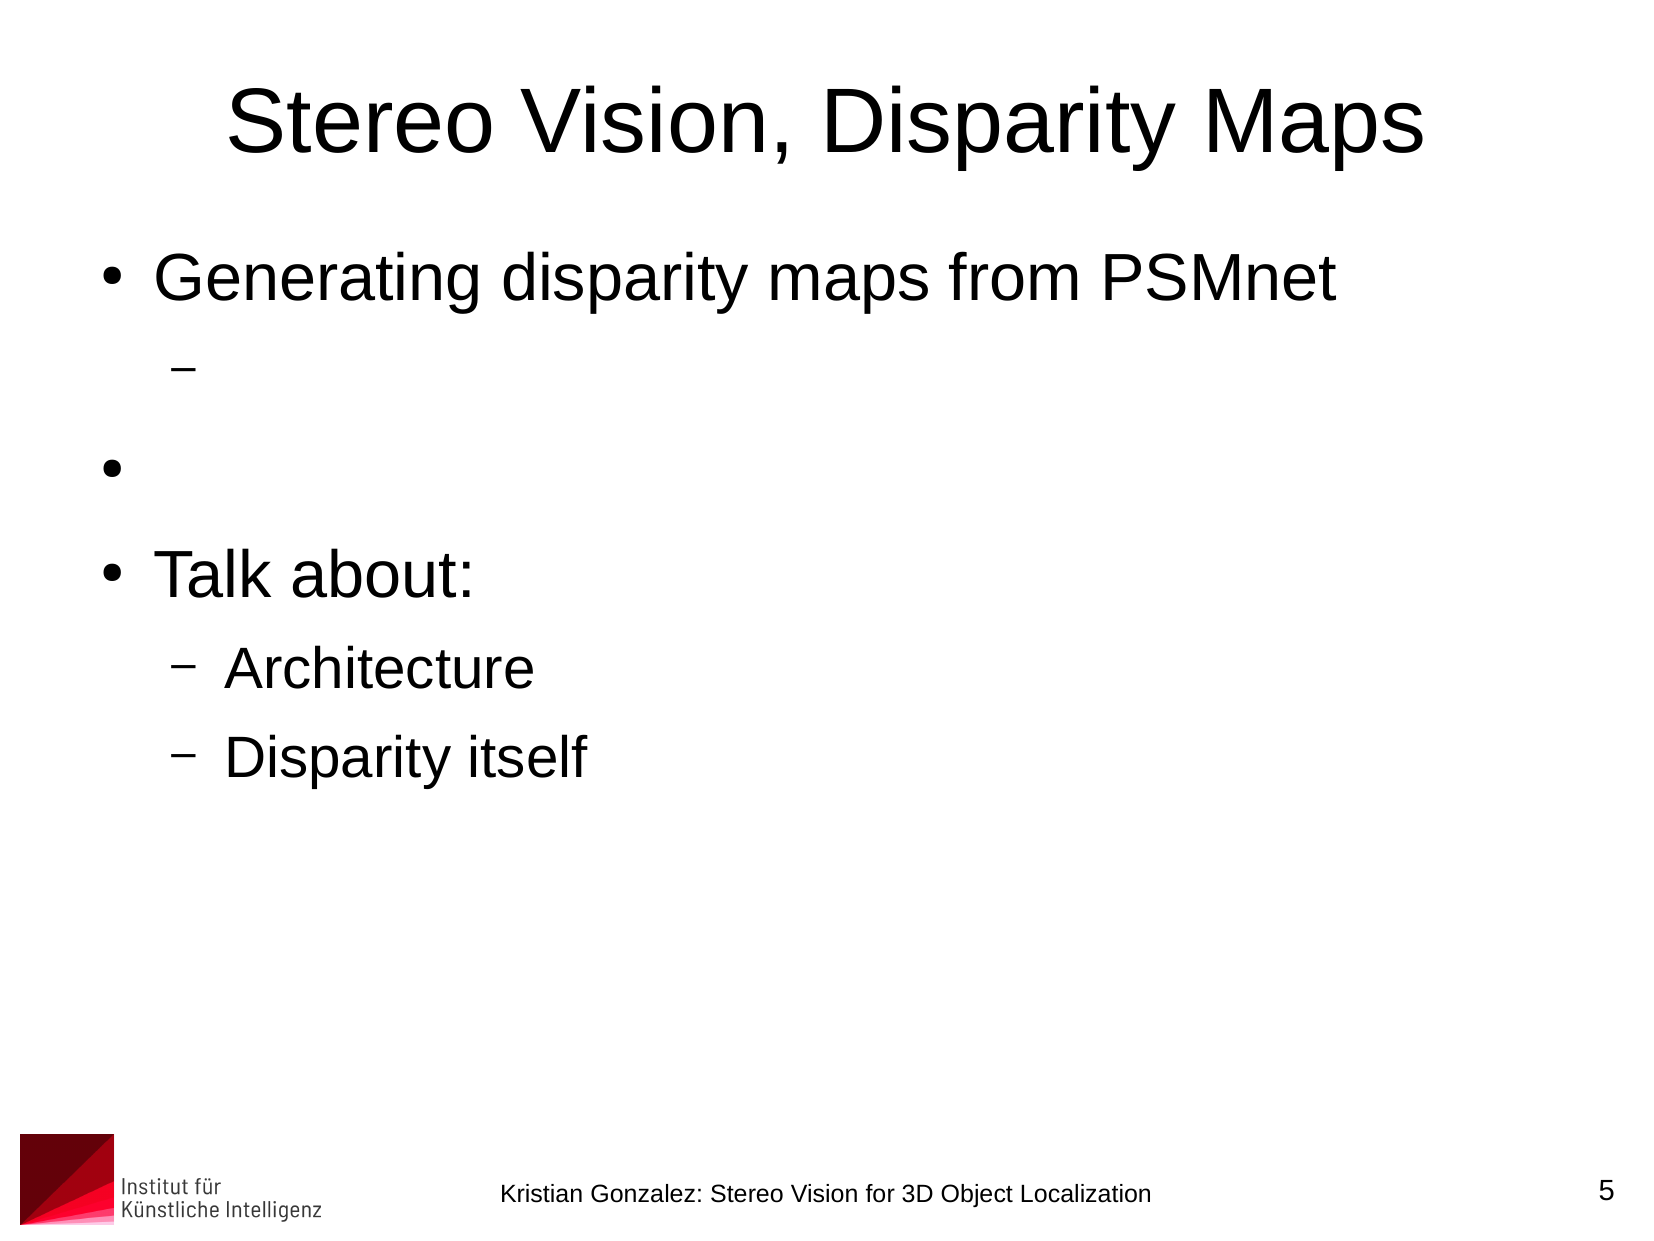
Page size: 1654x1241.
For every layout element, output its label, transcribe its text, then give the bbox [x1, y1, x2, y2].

list Generating disparity maps from PSMnet Talk about: Architecture Disparity itself [82, 240, 1571, 1096]
title Stereo Vision, Disparity Maps [170, 53, 1483, 189]
picture [20, 1134, 321, 1225]
